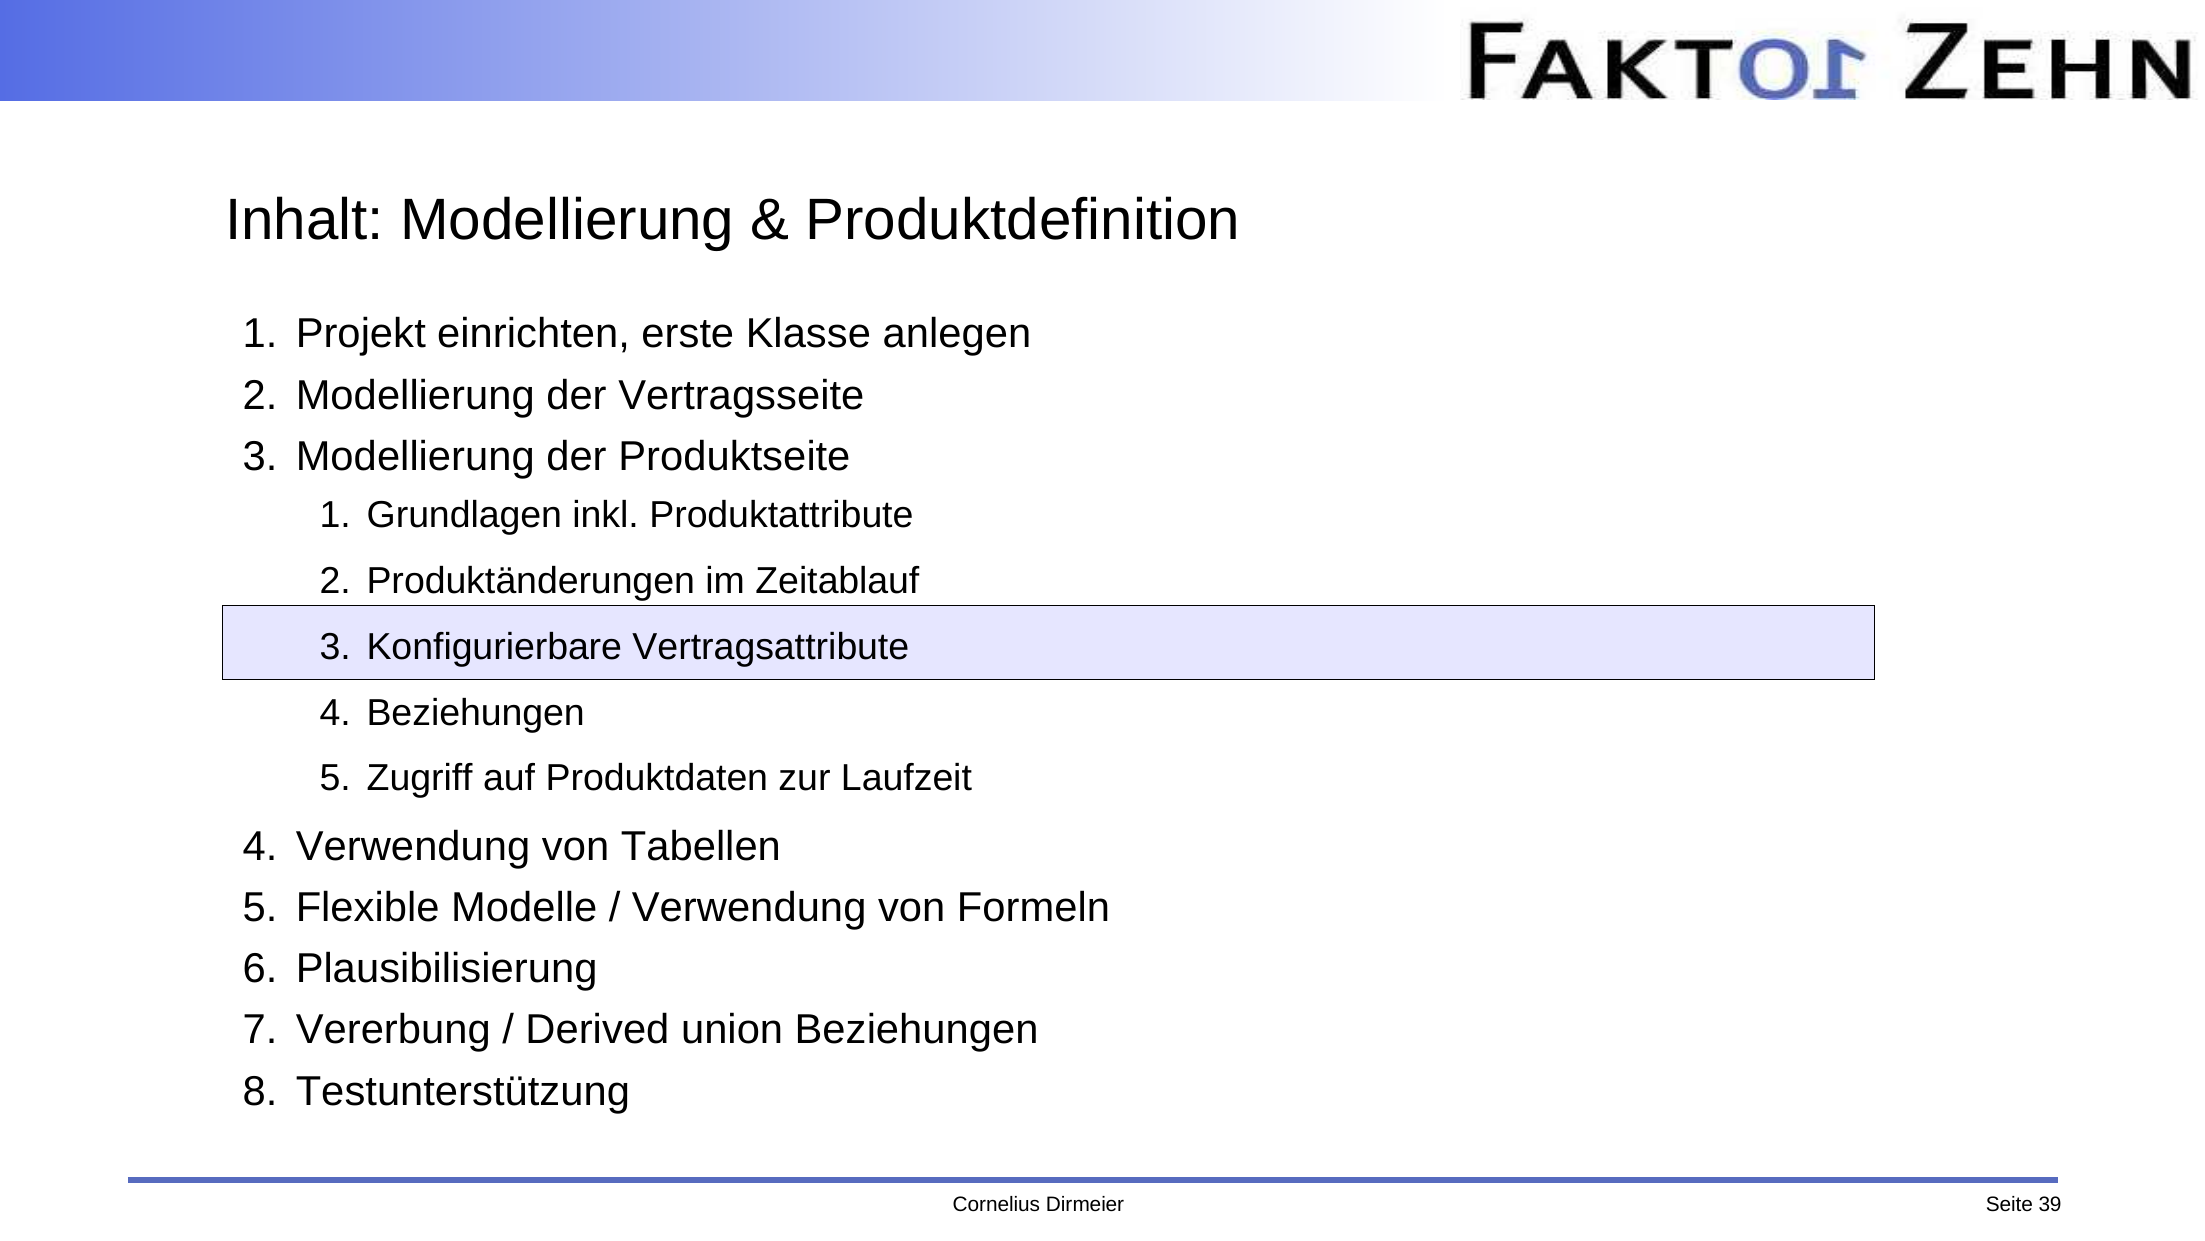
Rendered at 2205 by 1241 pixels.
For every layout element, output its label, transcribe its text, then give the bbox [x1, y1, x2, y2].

picture [1460, 7, 2202, 100]
list Projekt einrichten, erste Klasse anlegen Modellierung der Vertragsseite Modellierung der Produktseite Grundlagen inkl. Produktattribute Produktänderungen im Zeitablauf Konfigurierbare Vertragsattribute Beziehungen Zugriff auf Produktdaten zur Laufzeit Verwendung von Tabellen Flexible Modelle / Verwendung von Formeln Plausibilisierung Vererbung / Derived union Beziehungen Testunterstützung [225, 310, 1981, 1115]
title Inhalt: Modellierung & Produktdefinition [225, 142, 1981, 296]
